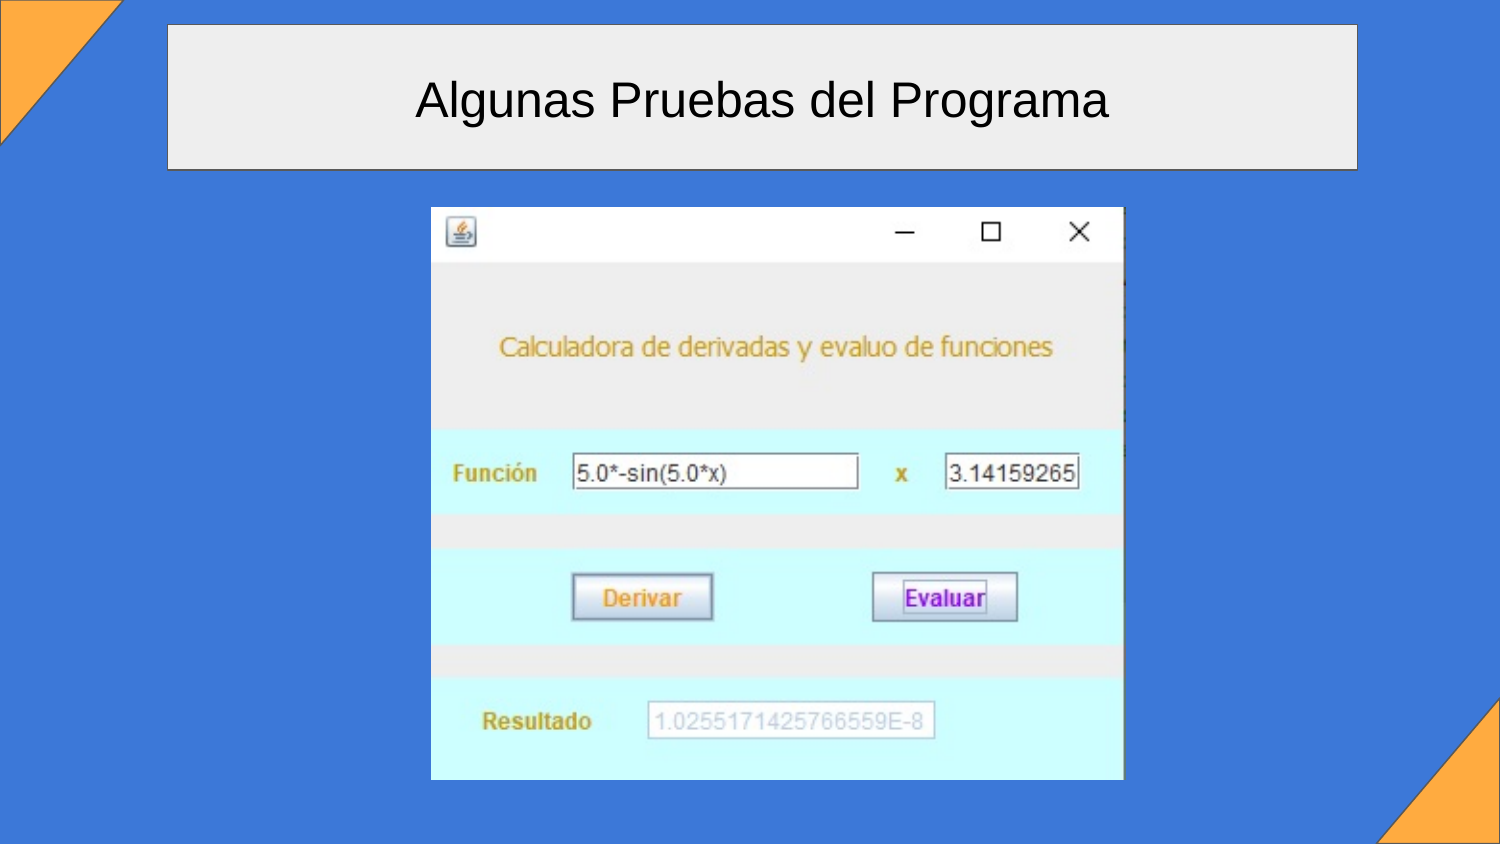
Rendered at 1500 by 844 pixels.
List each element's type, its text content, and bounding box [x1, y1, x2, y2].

text_box [1376, 697, 1500, 844]
picture [431, 207, 1126, 780]
text_box Algunas Pruebas del Programa [167, 24, 1358, 171]
text_box [0, 0, 124, 146]
